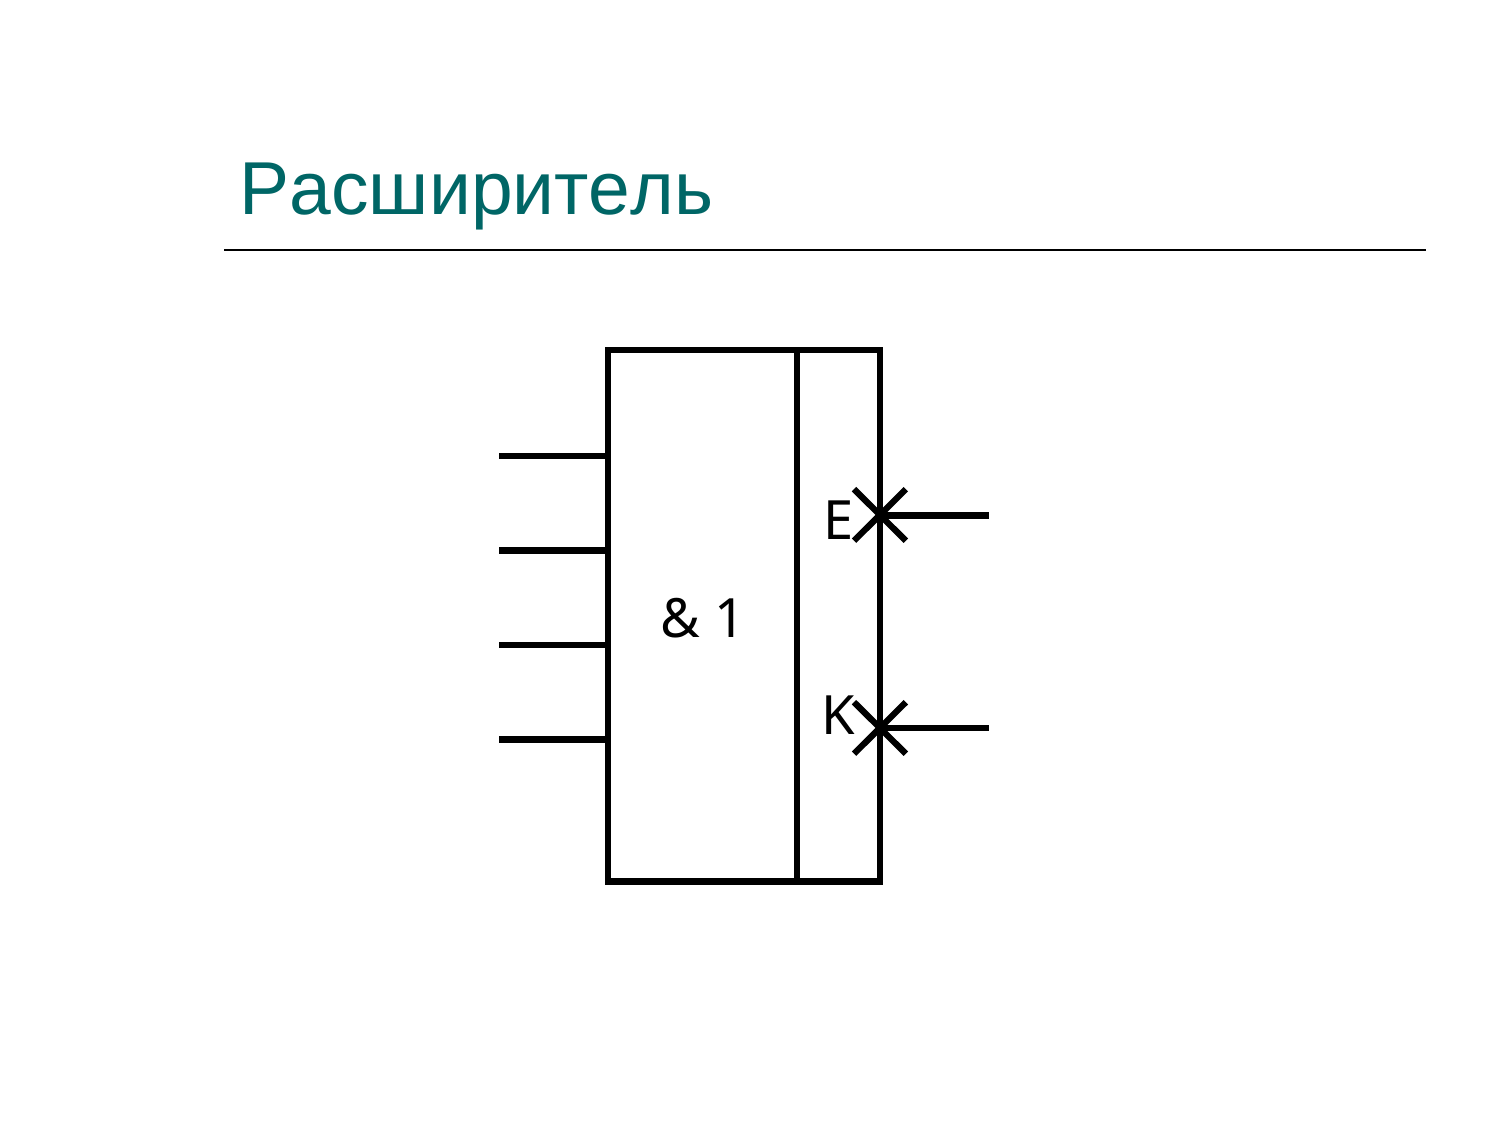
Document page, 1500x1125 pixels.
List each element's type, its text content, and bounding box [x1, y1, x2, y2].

title Расширитель [224, 7, 1425, 237]
text_box & 1 [608, 350, 797, 882]
text_box E K [797, 350, 880, 882]
